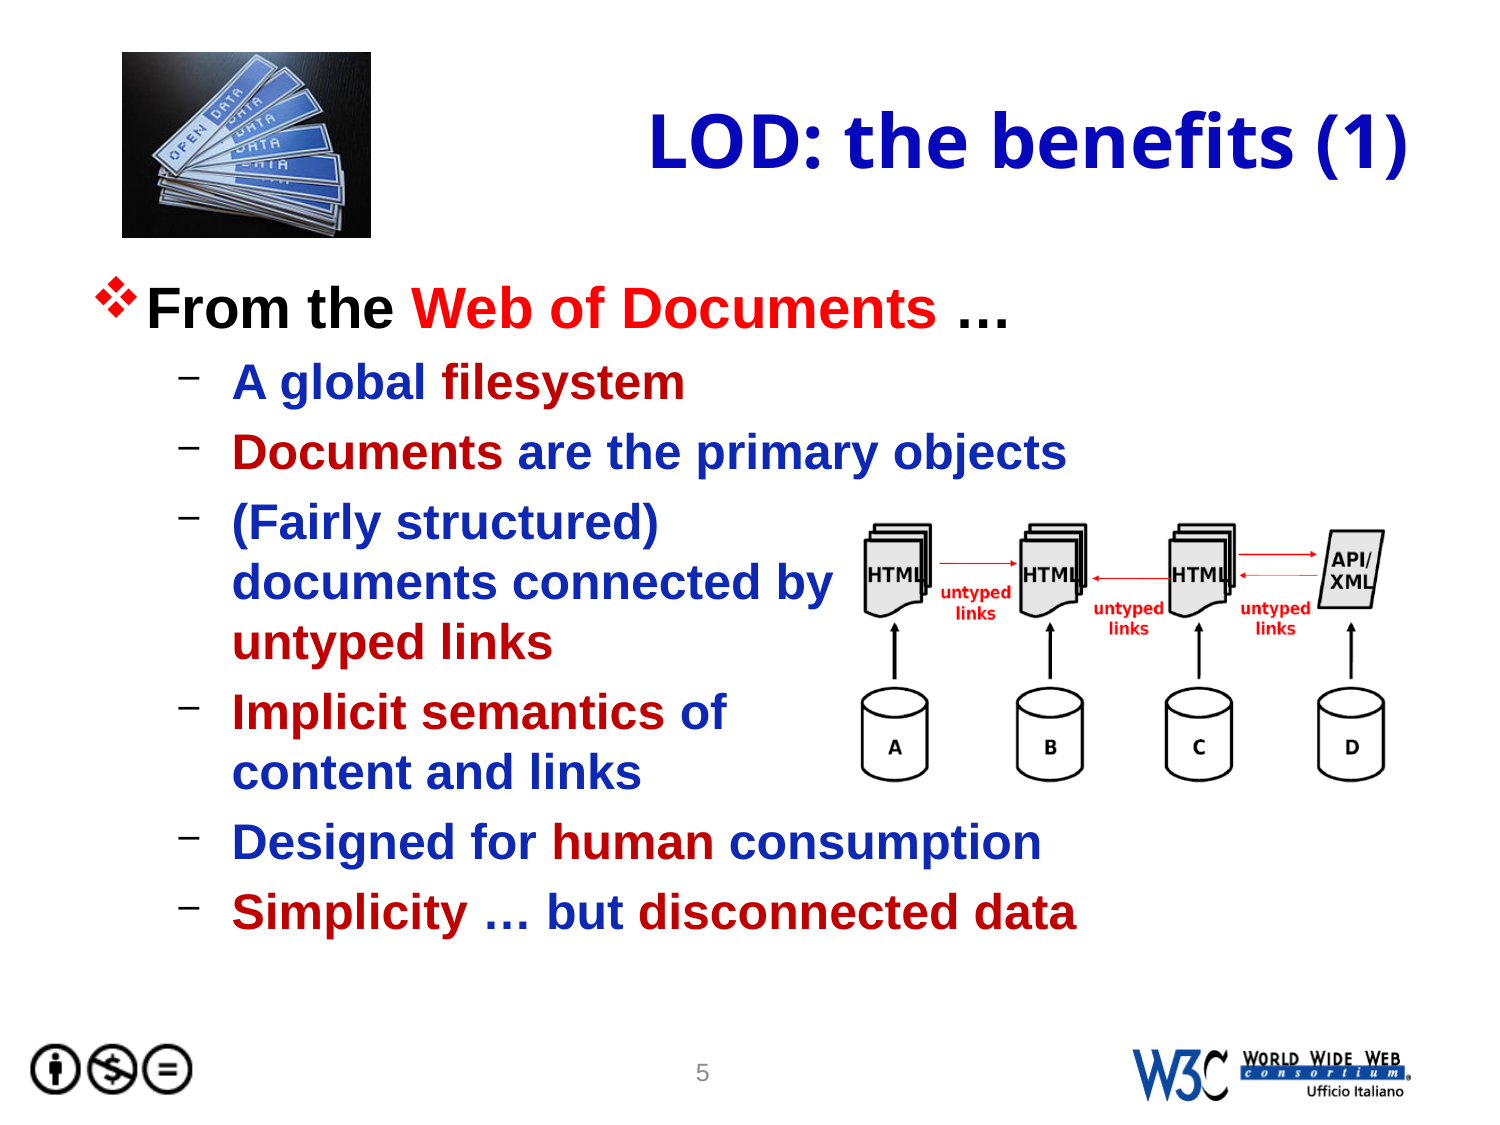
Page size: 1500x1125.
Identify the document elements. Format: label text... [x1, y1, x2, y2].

picture [15, 1022, 205, 1106]
picture [122, 52, 371, 238]
slide_number <number> [680, 1041, 761, 1102]
picture [1132, 1049, 1412, 1102]
title LOD: the benefits (1) [75, 45, 1425, 233]
picture [844, 513, 1404, 801]
list From the Web of Documents … A global filesystem Documents are the primary objects (Fairly structured) documents connected by untyped links Implicit semantics of content and links Designed for human consumption Simplicity … but disconnected data [75, 262, 1425, 1006]
